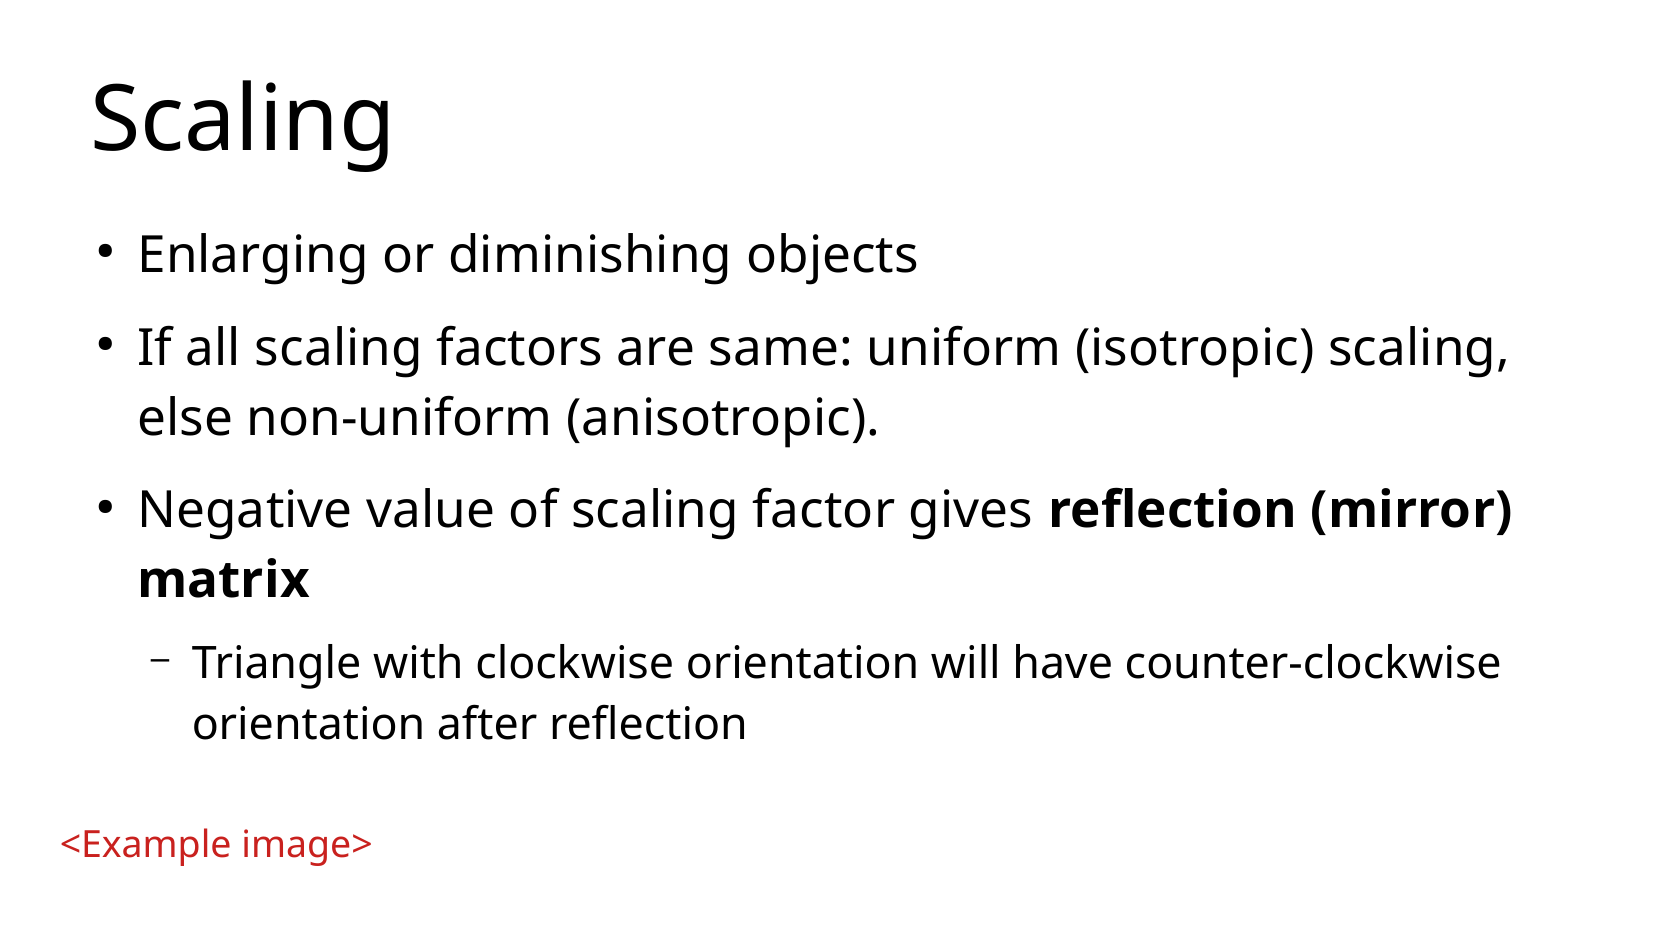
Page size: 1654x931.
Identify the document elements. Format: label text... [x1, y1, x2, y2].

list Enlarging or diminishing objects If all scaling factors are same: uniform (isotropic) scaling, else non-uniform (anisotropic). Negative value of scaling factor gives reflection (mirror) matrix Triangle with clockwise orientation will have counter-clockwise orientation after reflection [82, 217, 1571, 758]
text_box <Example image> [45, 810, 1126, 872]
title Scaling [90, 37, 1579, 193]
